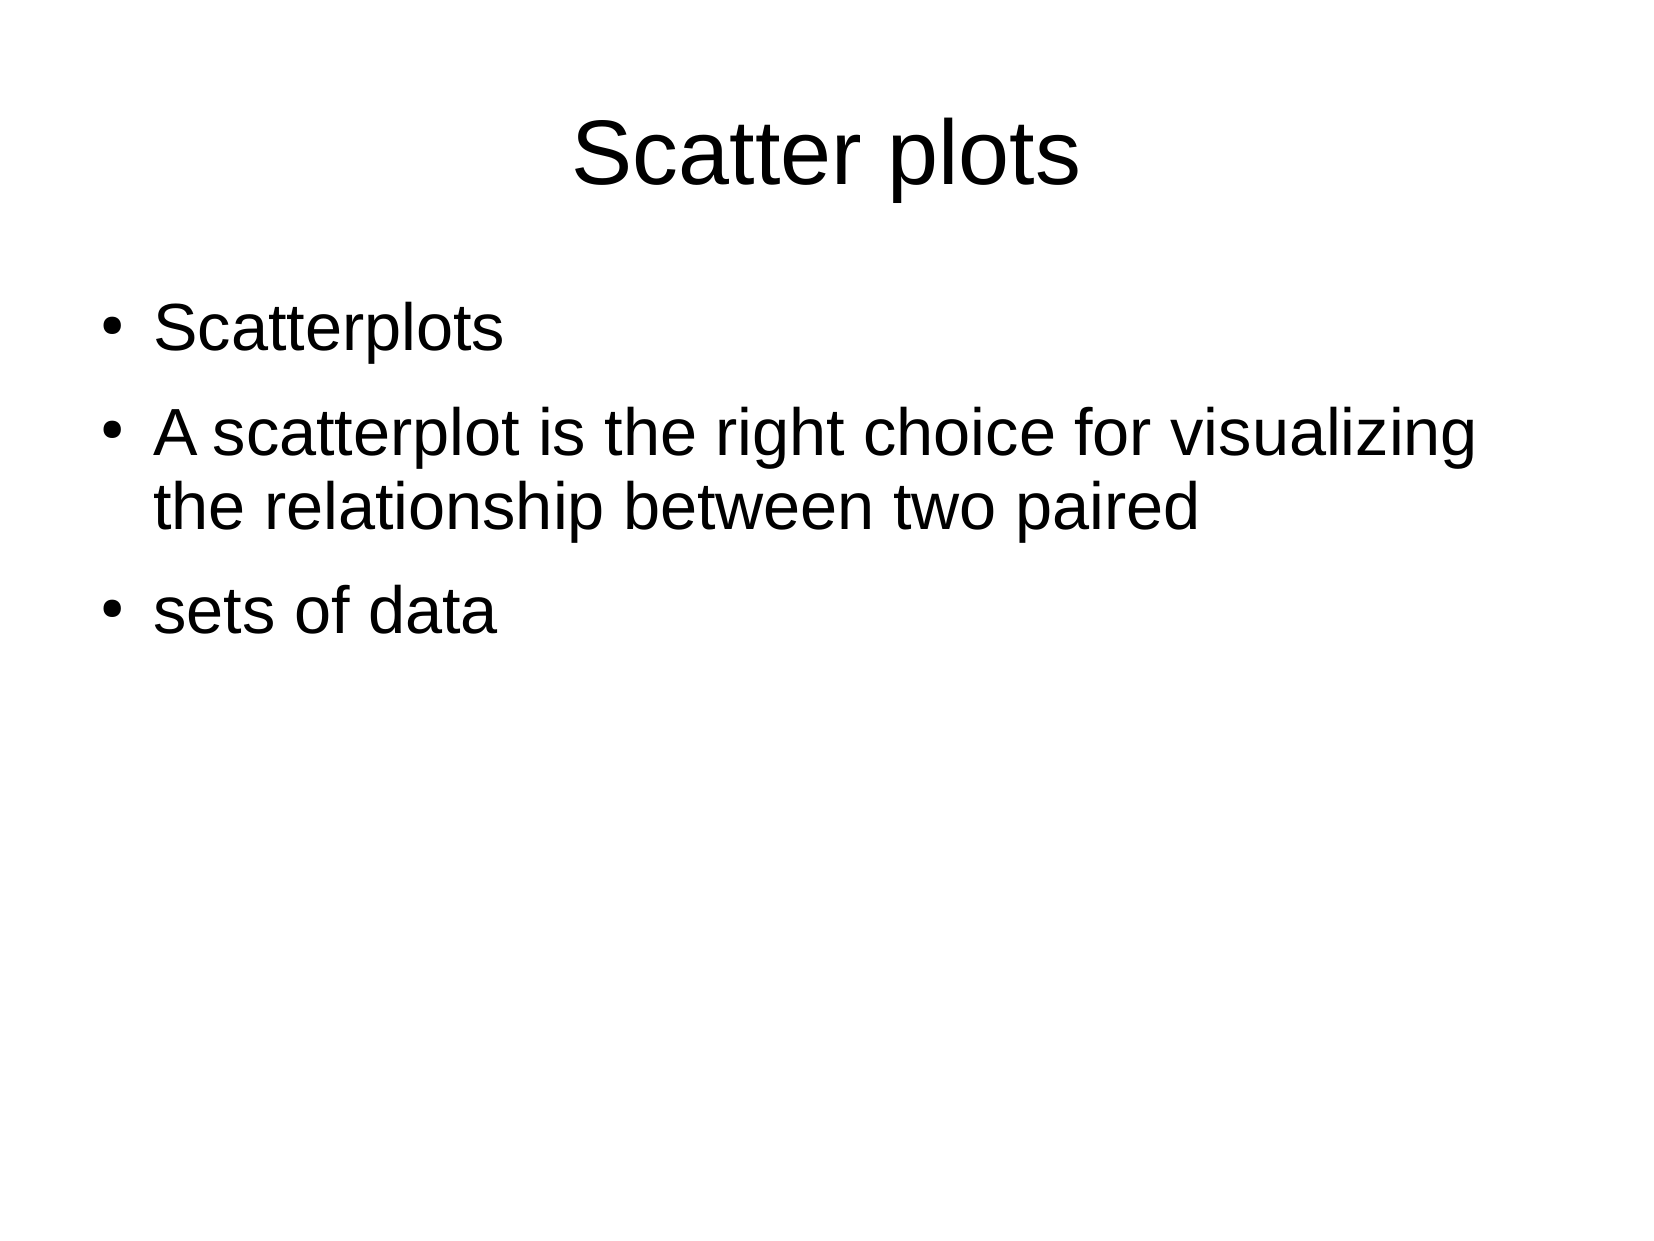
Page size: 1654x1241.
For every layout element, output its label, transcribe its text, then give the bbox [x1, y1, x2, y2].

title Scatter plots [82, 49, 1571, 257]
list Scatterplots A scatterplot is the right choice for visualizing the relationship between two paired sets of data [82, 290, 1571, 1010]
